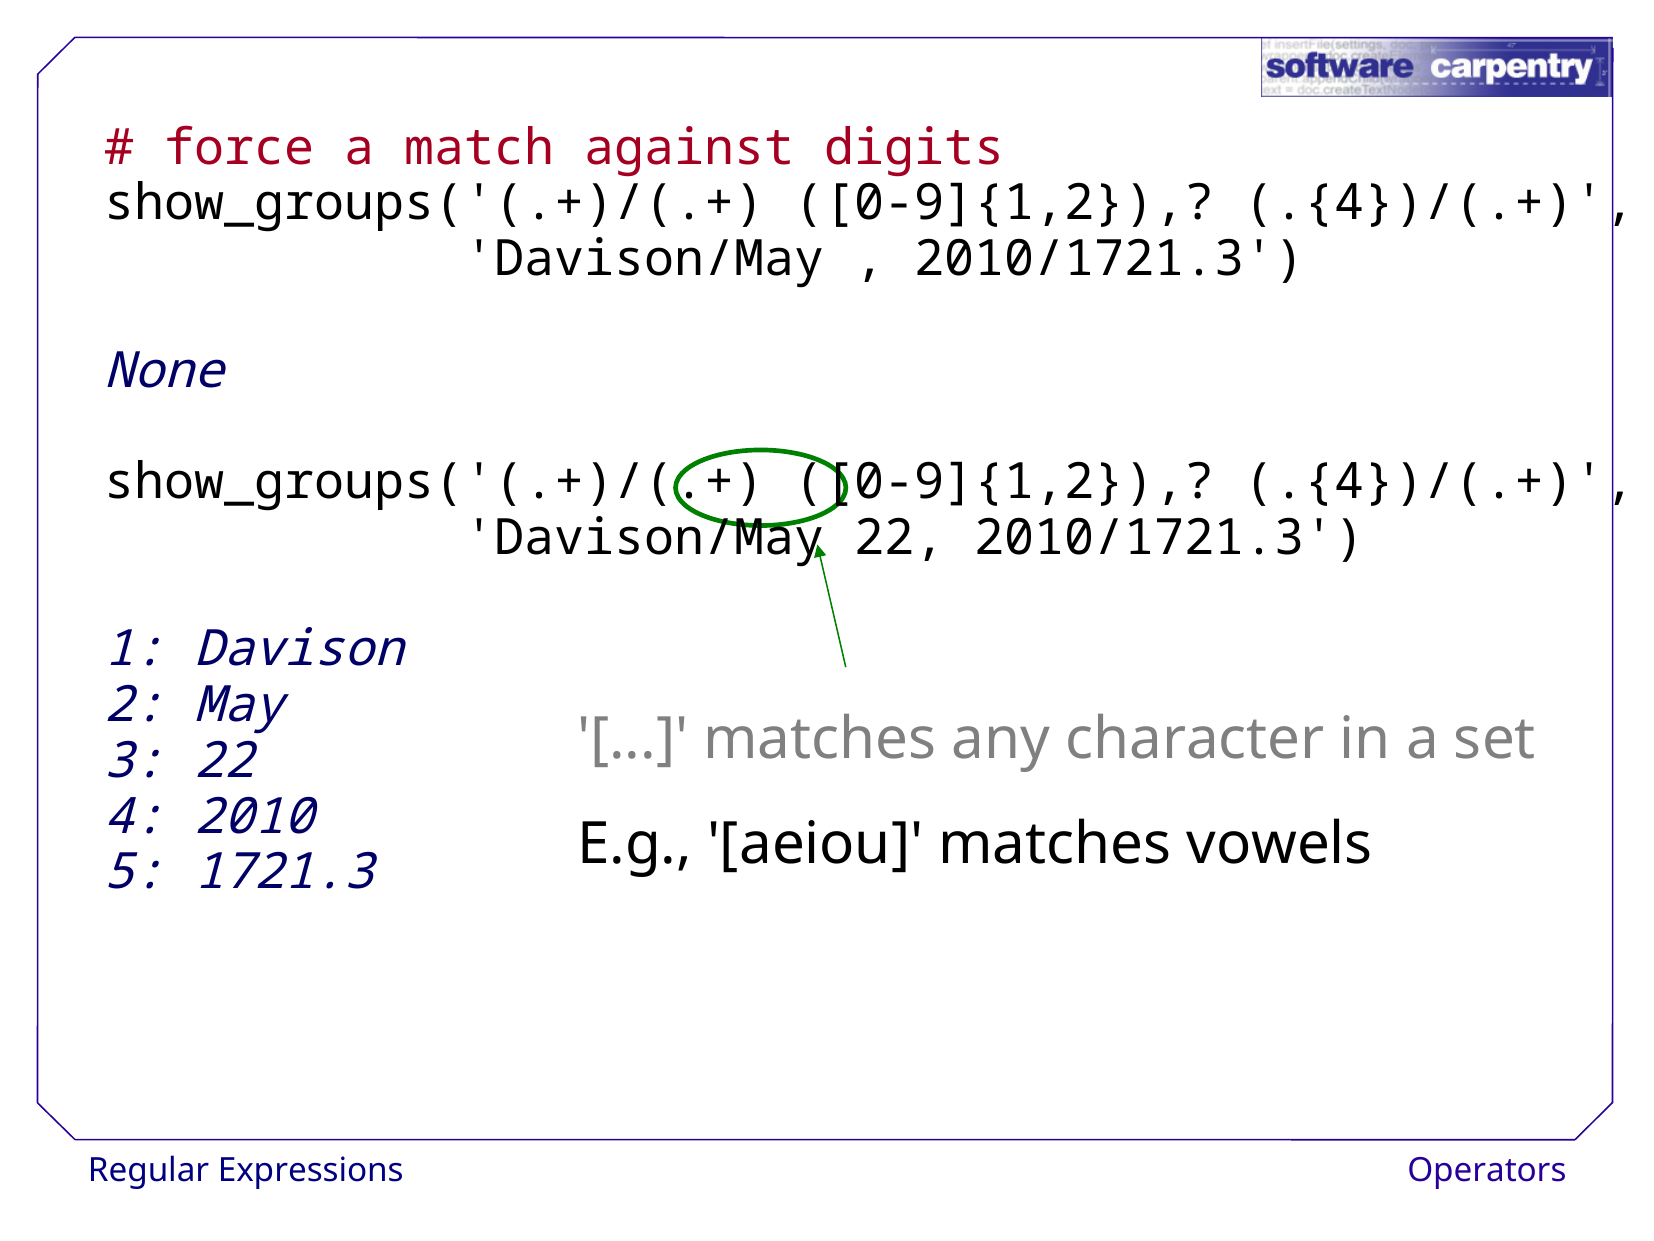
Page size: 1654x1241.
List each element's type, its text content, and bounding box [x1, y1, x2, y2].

picture [1261, 39, 1613, 97]
text_box # force a match against digits show_groups('(.+)/(.+) ([0-9]{1,2}),? (.{4})/(.+)', 'Davison/May , 2010/1721.3') None show_groups('(.+)/(.+) ([0-9]{1,2}),? (.{4})/(.+)', 'Davison/May 22, 2010/1721.3') 1: Davison 2: May 3: 22 4: 2010 5: 1721.3 [89, 112, 1512, 932]
text_box '[...]' matches any character in a set E.g., '[aeiou]' matches vowels [562, 657, 1552, 884]
